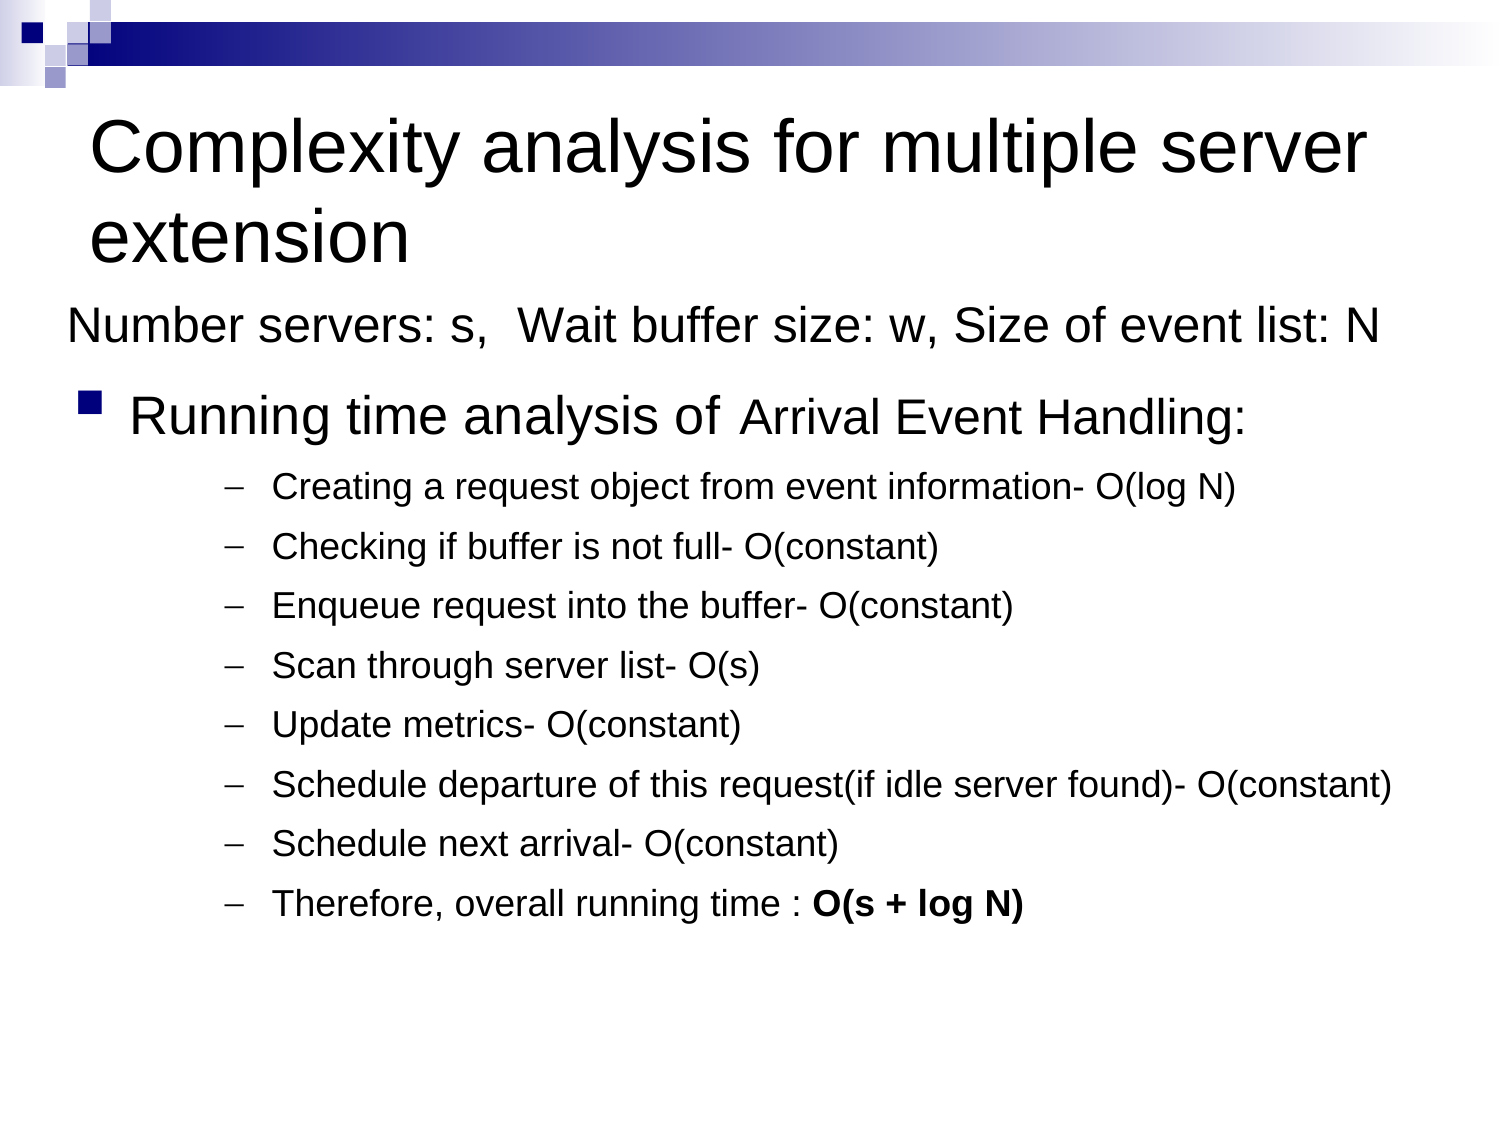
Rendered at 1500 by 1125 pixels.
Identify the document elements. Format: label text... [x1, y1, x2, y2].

text_box Number servers: s, Wait buffer size: w, Size of event list: N [51, 284, 1426, 361]
title Complexity analysis for multiple server extension [75, 75, 1426, 284]
list Running time analysis of Arrival Event Handling: Creating a request object from event information- O(log N) Checking if buffer is not full- O(constant) Enqueue request into the buffer- O(constant) Scan through server list- O(s) Update metrics- O(constant) Schedule departure of this request(if idle server found)- O(constant) Schedule next arrival- O(constant) Therefore, overall running time : O(s + log N) [60, 361, 1411, 1051]
